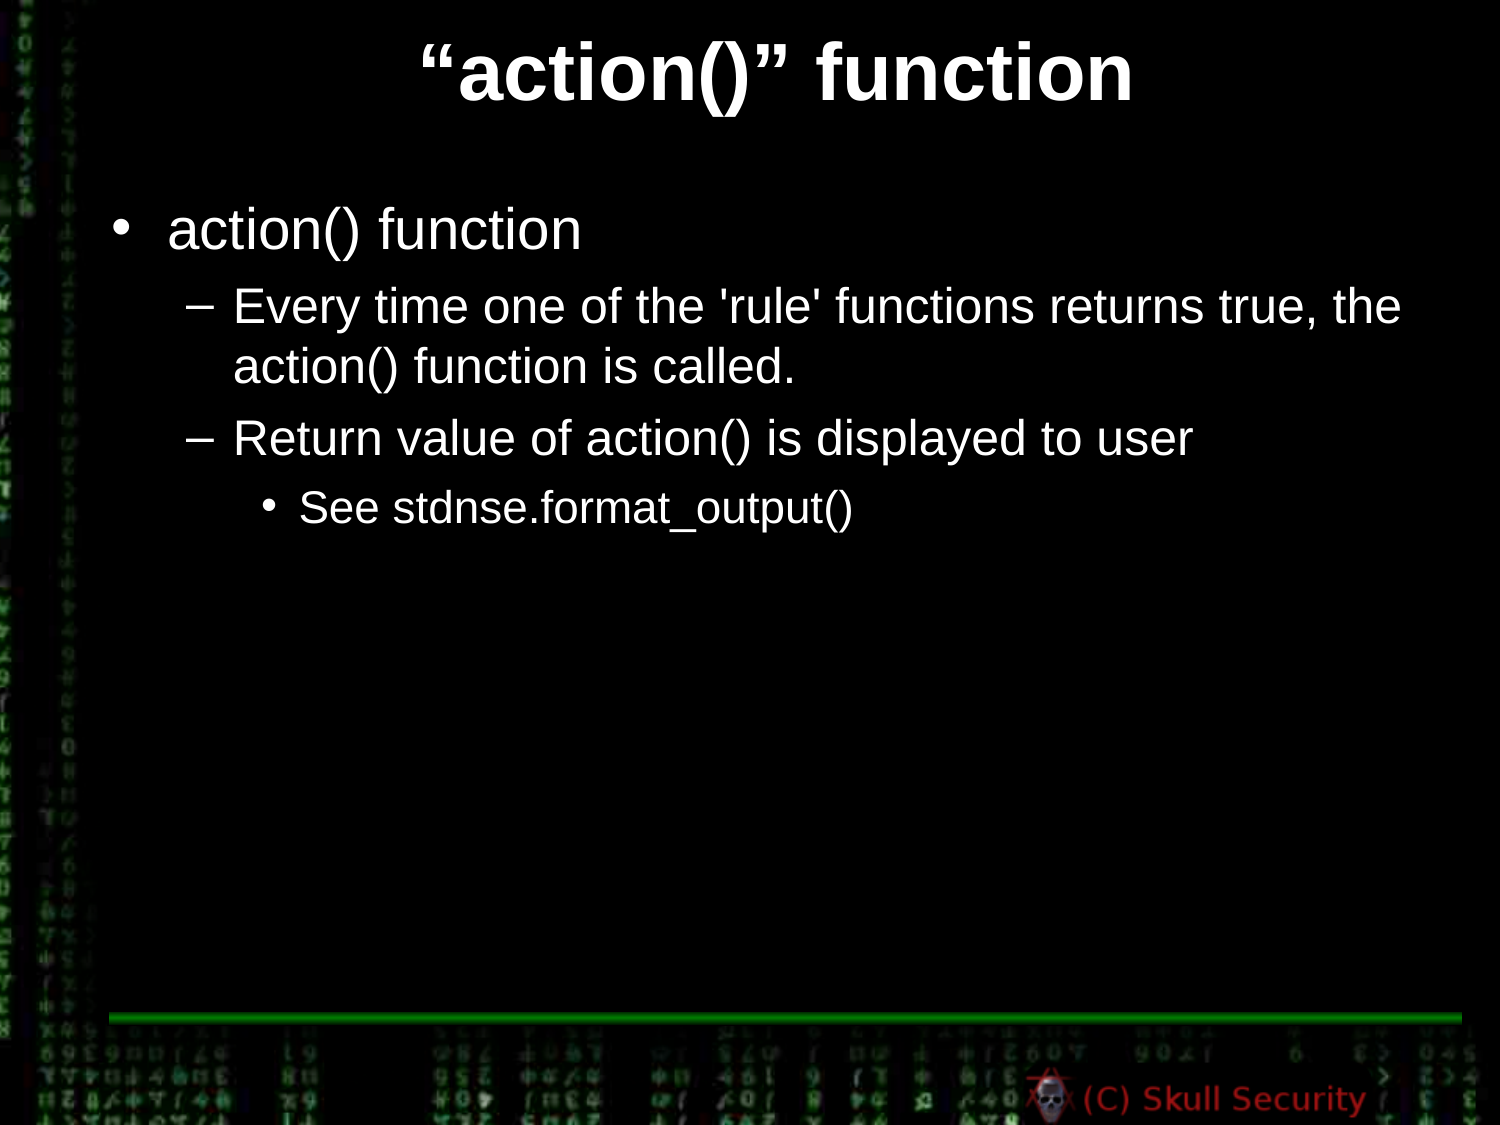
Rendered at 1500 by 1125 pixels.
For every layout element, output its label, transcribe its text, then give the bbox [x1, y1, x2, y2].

picture [0, 0, 1500, 1125]
title “action()” function [103, 5, 1450, 131]
list action() function Every time one of the 'rule' functions returns true, the action() function is called. Return value of action() is displayed to user See stdnse.format_output() [108, 183, 1459, 997]
